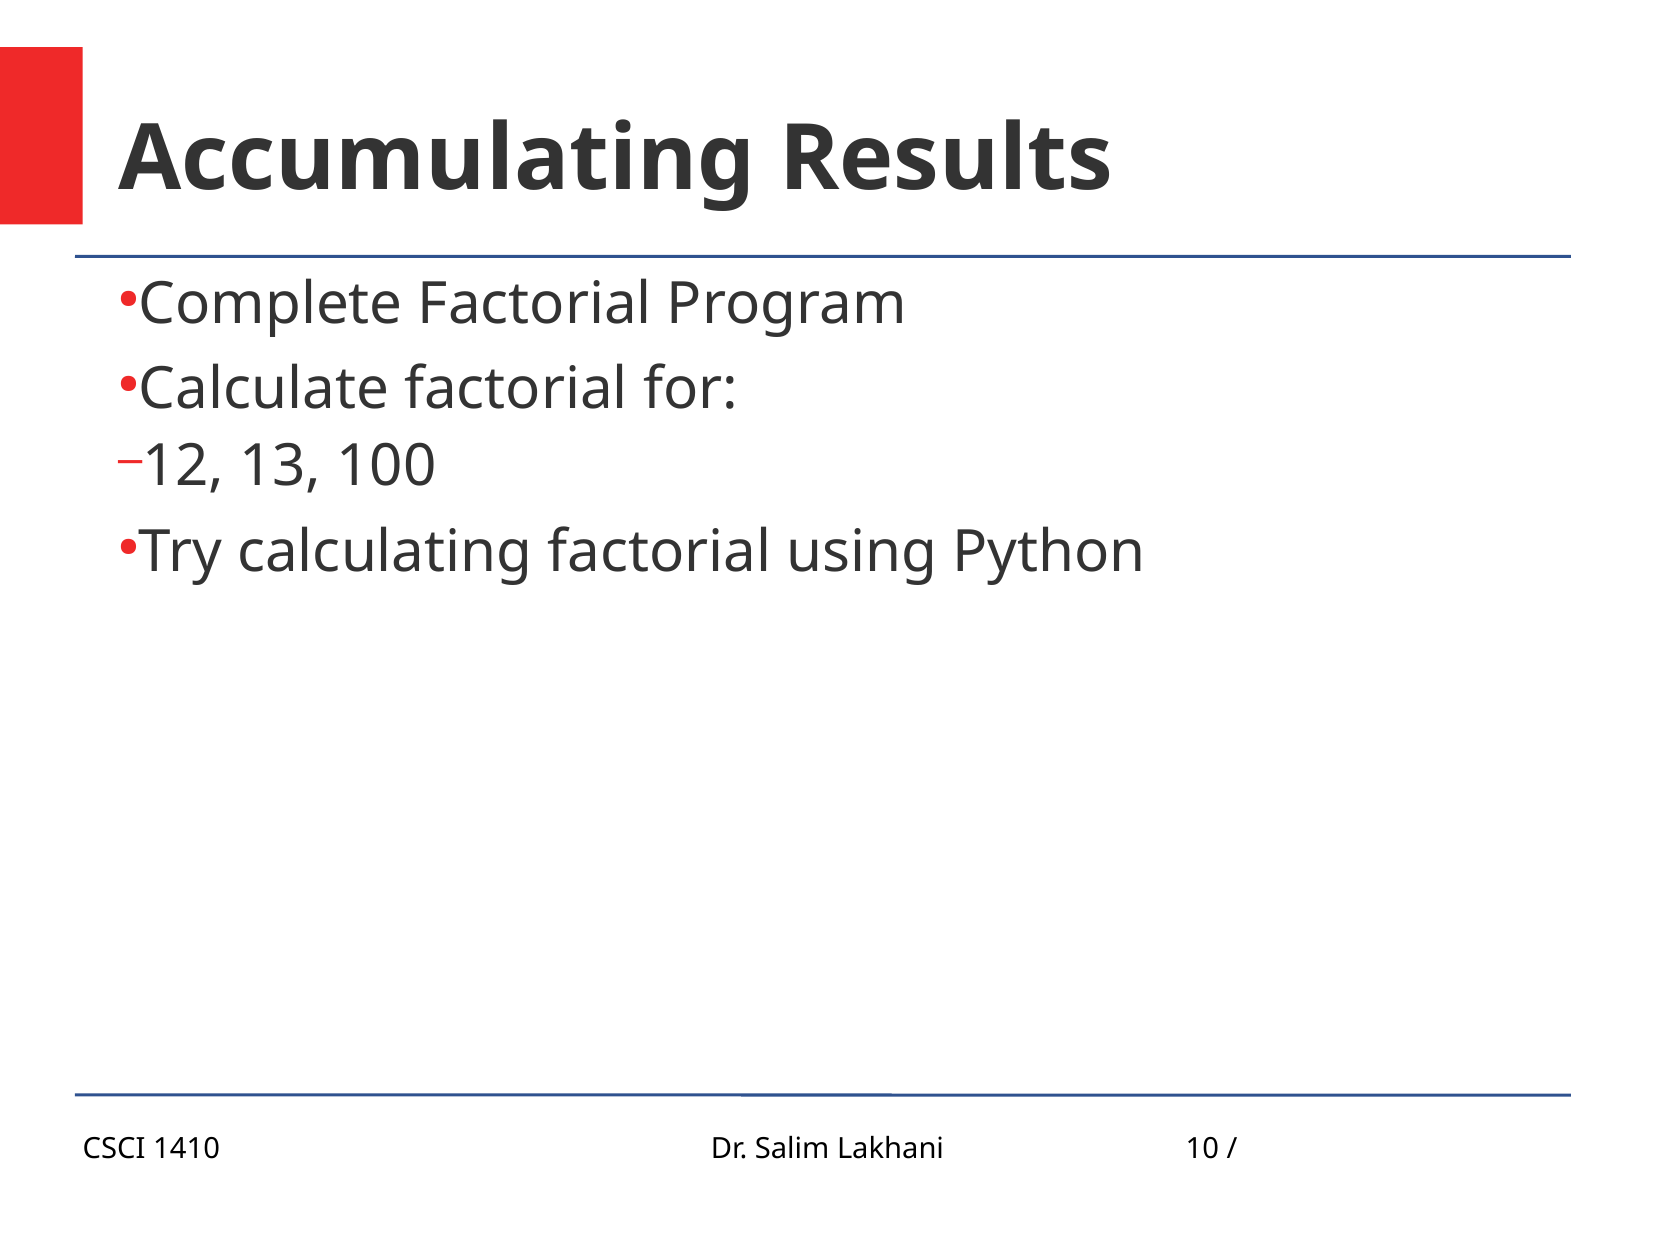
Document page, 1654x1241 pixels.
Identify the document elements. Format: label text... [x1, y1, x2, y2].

text_box CSCI 1410 [82, 1129, 468, 1216]
text_box Dr. Salim Lakhani [565, 1129, 1090, 1216]
text_box / [1185, 1129, 1571, 1216]
title Accumulating Results [118, 49, 1571, 257]
list Complete Factorial Program Calculate factorial for: 12, 13, 100 Try calculating factorial using Python [118, 265, 1536, 1081]
